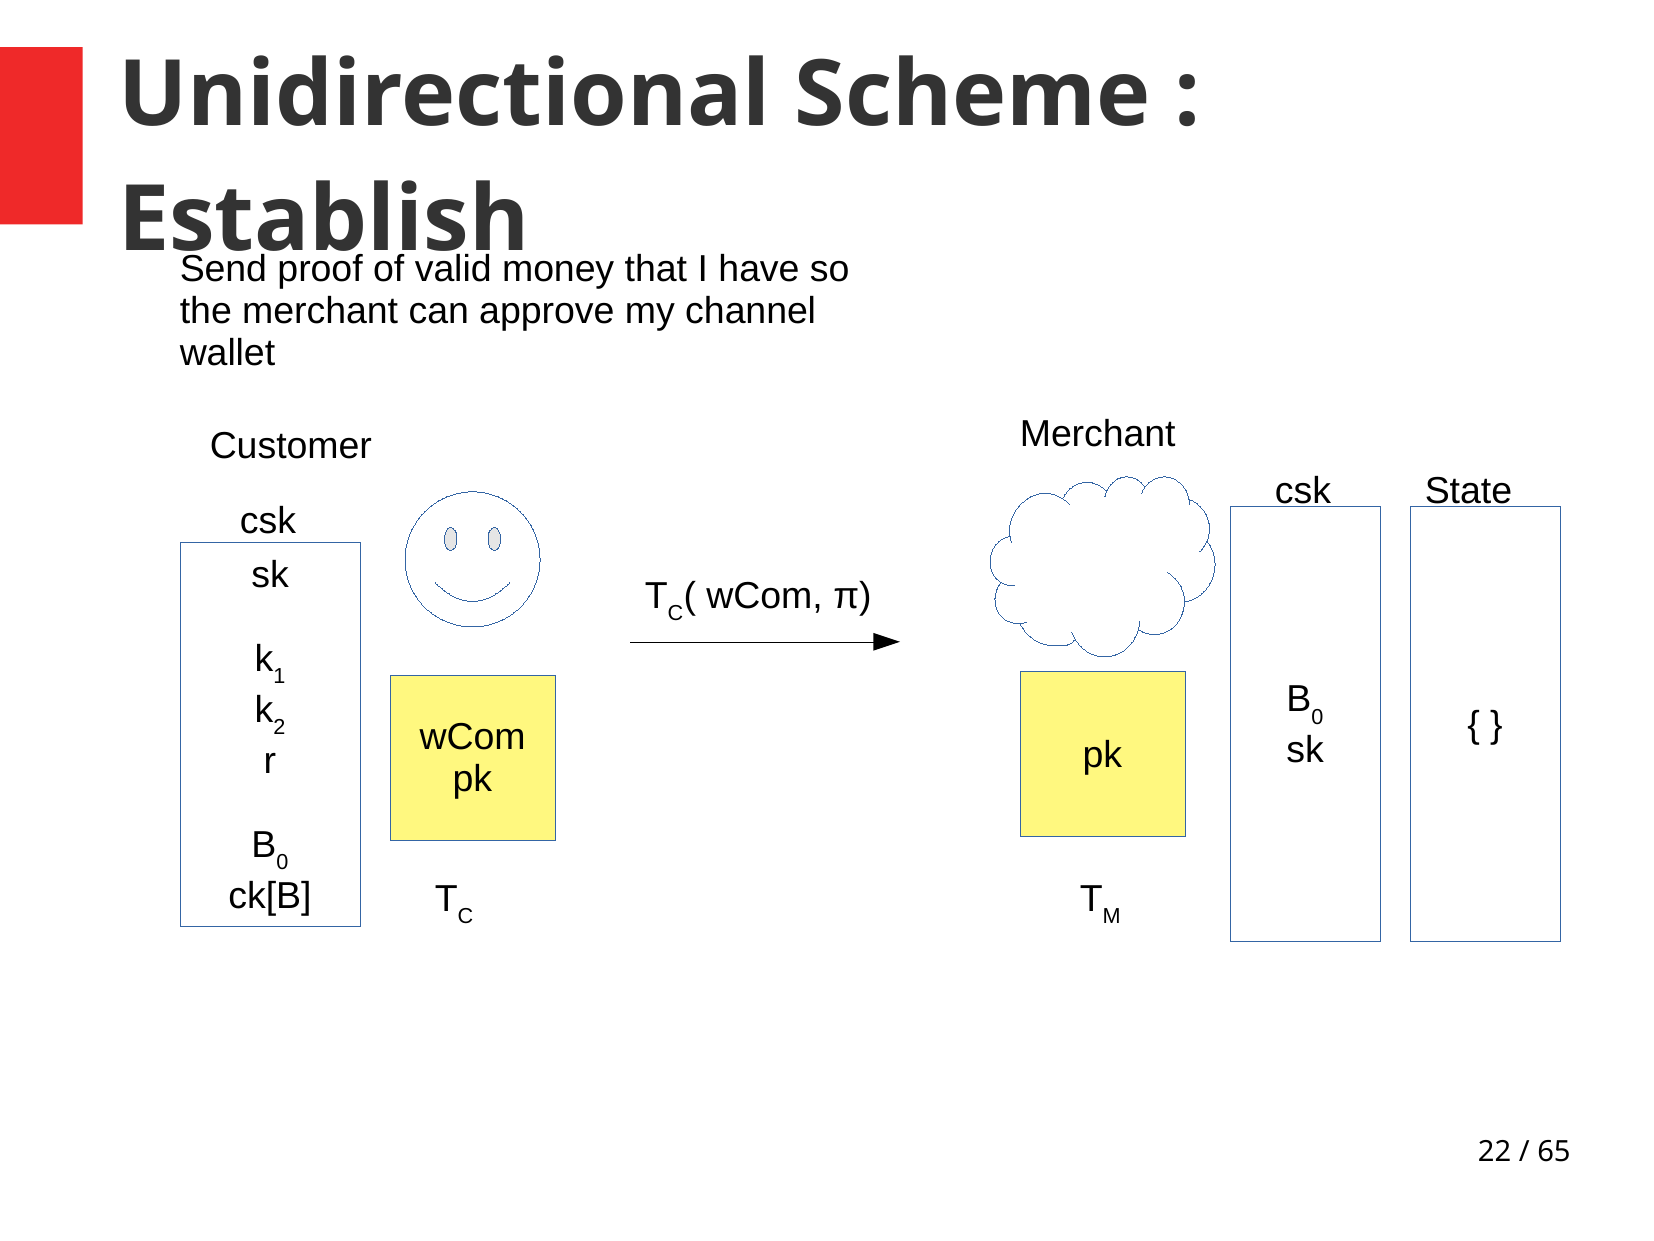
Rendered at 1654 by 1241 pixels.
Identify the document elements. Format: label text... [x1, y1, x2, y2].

text_box Merchant [1005, 405, 1351, 462]
text_box TC( wCom, π) [630, 566, 901, 675]
text_box TM [1065, 870, 1156, 946]
text_box Customer [195, 416, 541, 474]
text_box csk [1260, 462, 1351, 522]
text_box Send proof of valid money that I have so the merchant can approve my channel wallet [165, 240, 871, 381]
text_box TC [420, 870, 511, 946]
text_box wCom pk [390, 675, 556, 841]
text_box sk k1 k2 r B0 ck[B] [180, 542, 361, 927]
text_box { } [1410, 561, 1561, 942]
text_box State [1410, 461, 1561, 561]
text_box pk [1020, 671, 1186, 837]
text_box [405, 491, 541, 627]
title Unidirectional Scheme : Establish [118, 28, 1571, 277]
text_box csk [225, 491, 316, 558]
text_box B0 sk [1230, 506, 1381, 942]
text_box [990, 476, 1216, 657]
